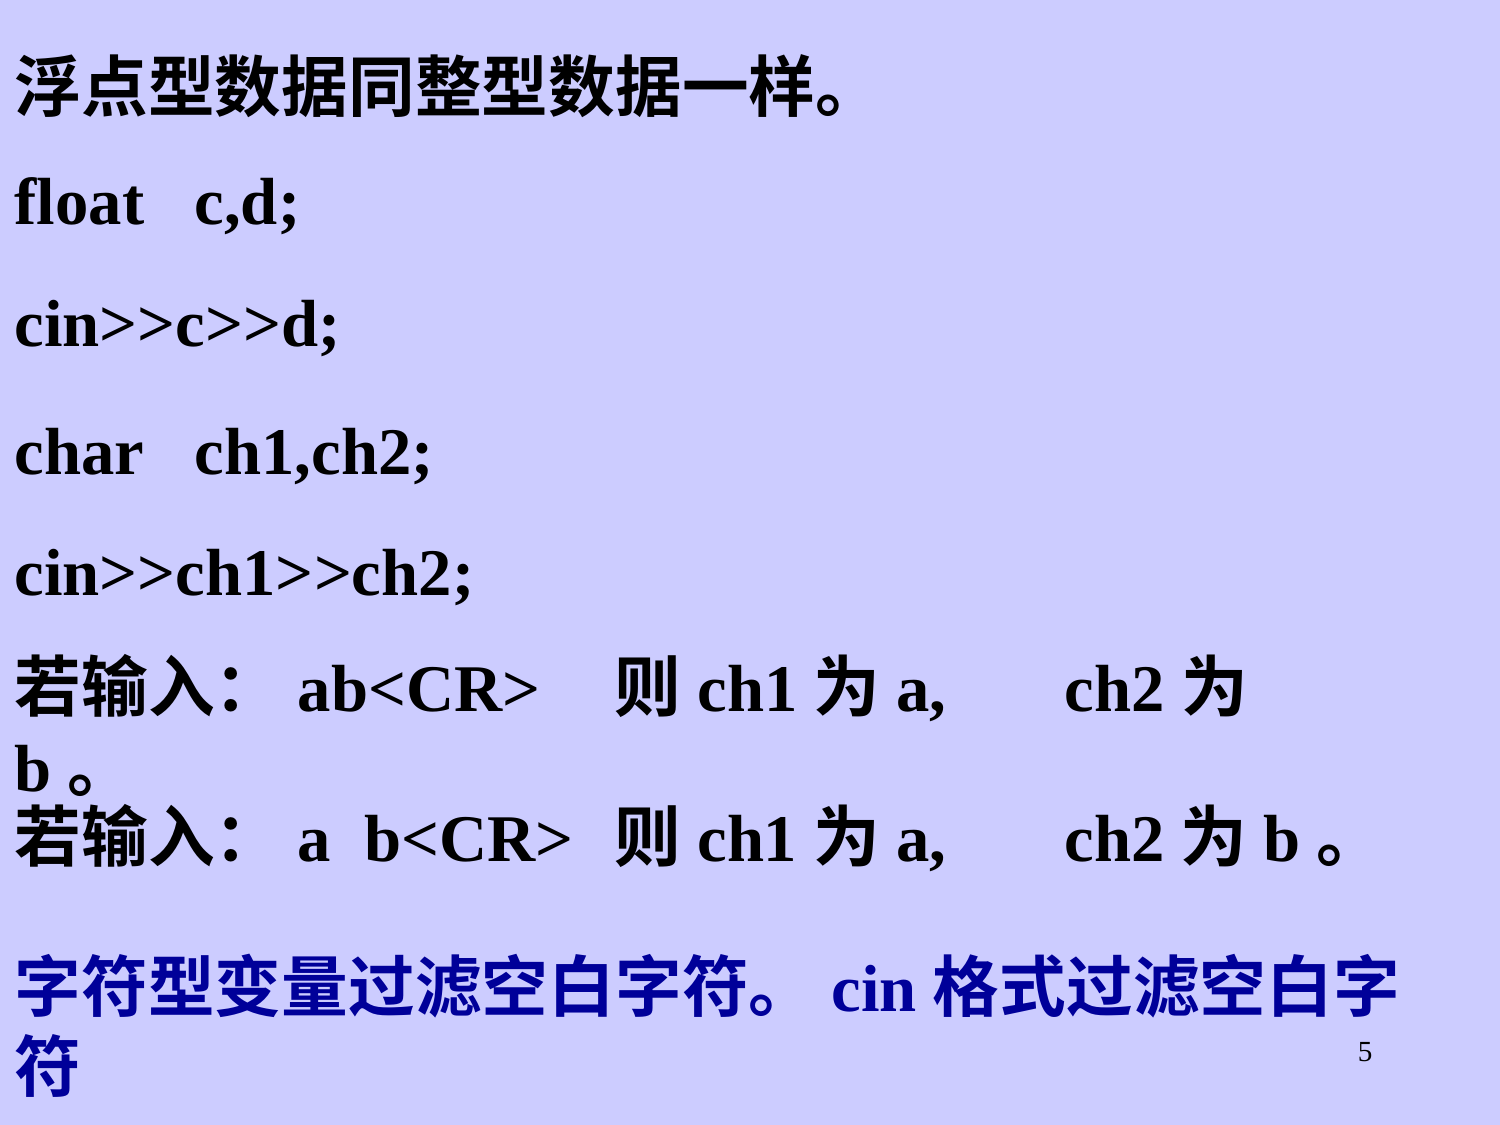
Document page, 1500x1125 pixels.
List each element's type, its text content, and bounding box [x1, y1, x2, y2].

text_box 若输入：ab<CR> 则ch1为a, ch2为b。 [0, 637, 1288, 787]
text_box char ch1,ch2; cin>>ch1>>ch2; [0, 399, 1450, 618]
text_box 浮点型数据同整型数据一样。 [0, 37, 1251, 133]
text_box 字符型变量过滤空白字符。cin格式过滤空白字符 [0, 937, 1463, 1113]
text_box float c,d; cin>>c>>d; [0, 149, 775, 368]
text_box 若输入：a b<CR> 则ch1为a, ch2为b。 [0, 787, 1326, 883]
